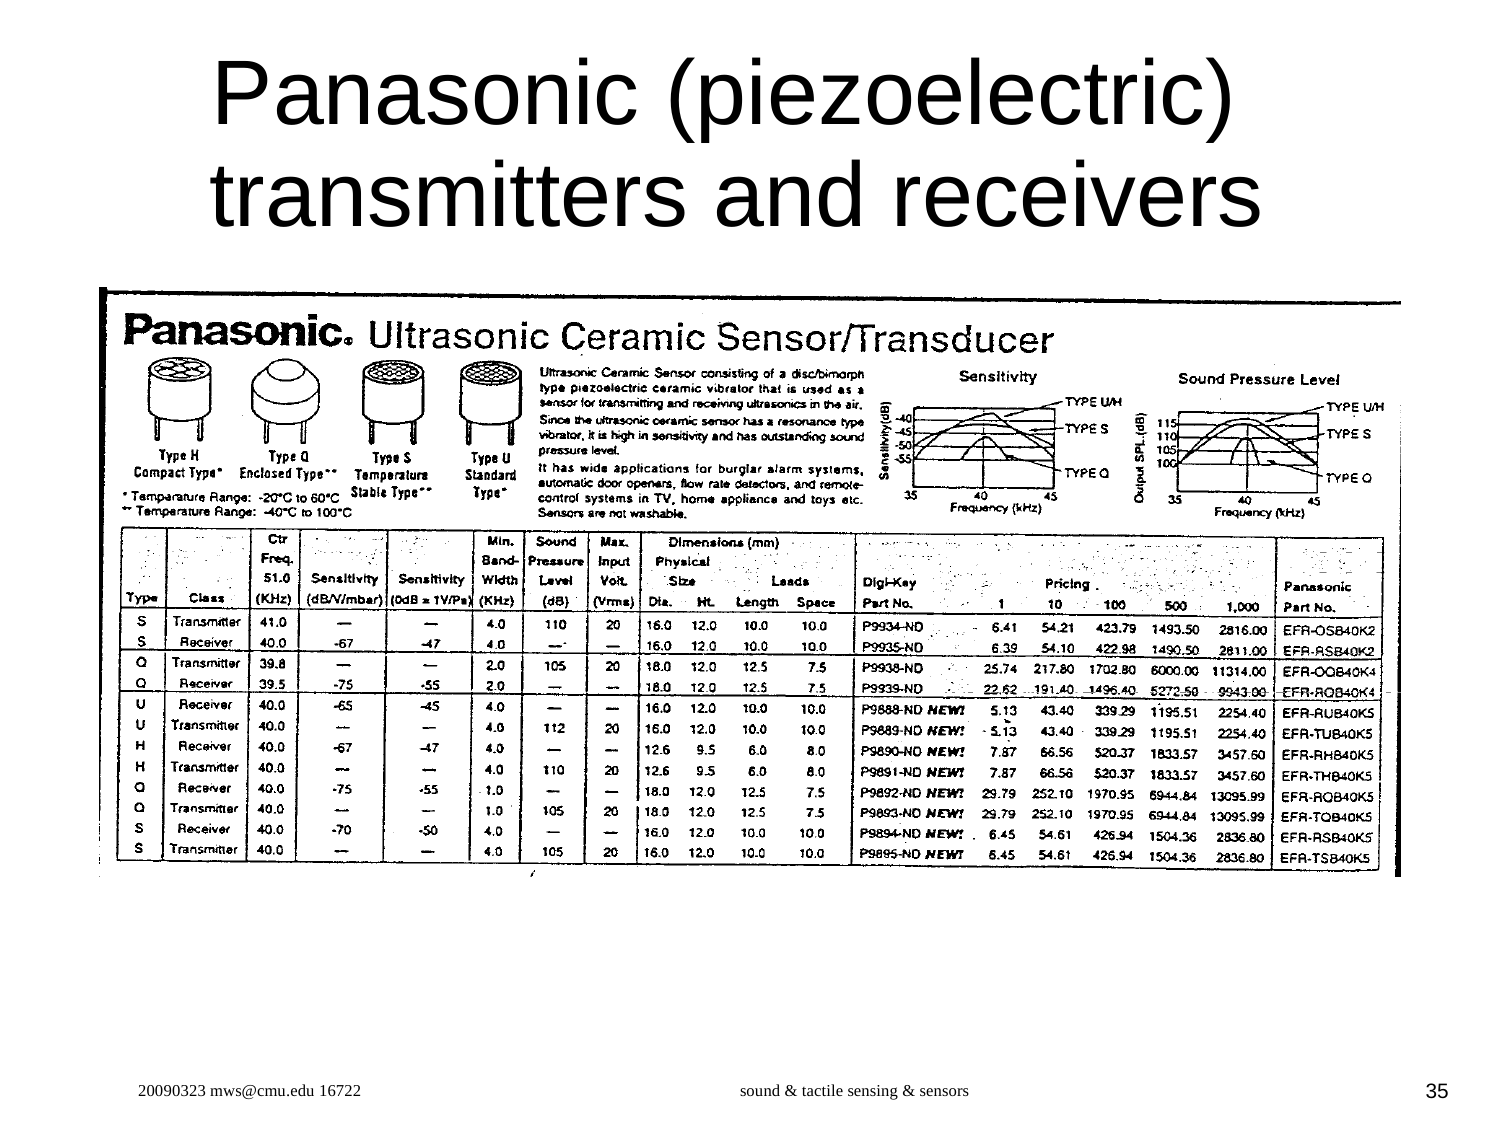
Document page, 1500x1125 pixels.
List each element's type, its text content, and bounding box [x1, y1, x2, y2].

title Panasonic (piezoelectric) transmitters and receivers [99, 33, 1375, 254]
picture [99, 287, 1401, 877]
